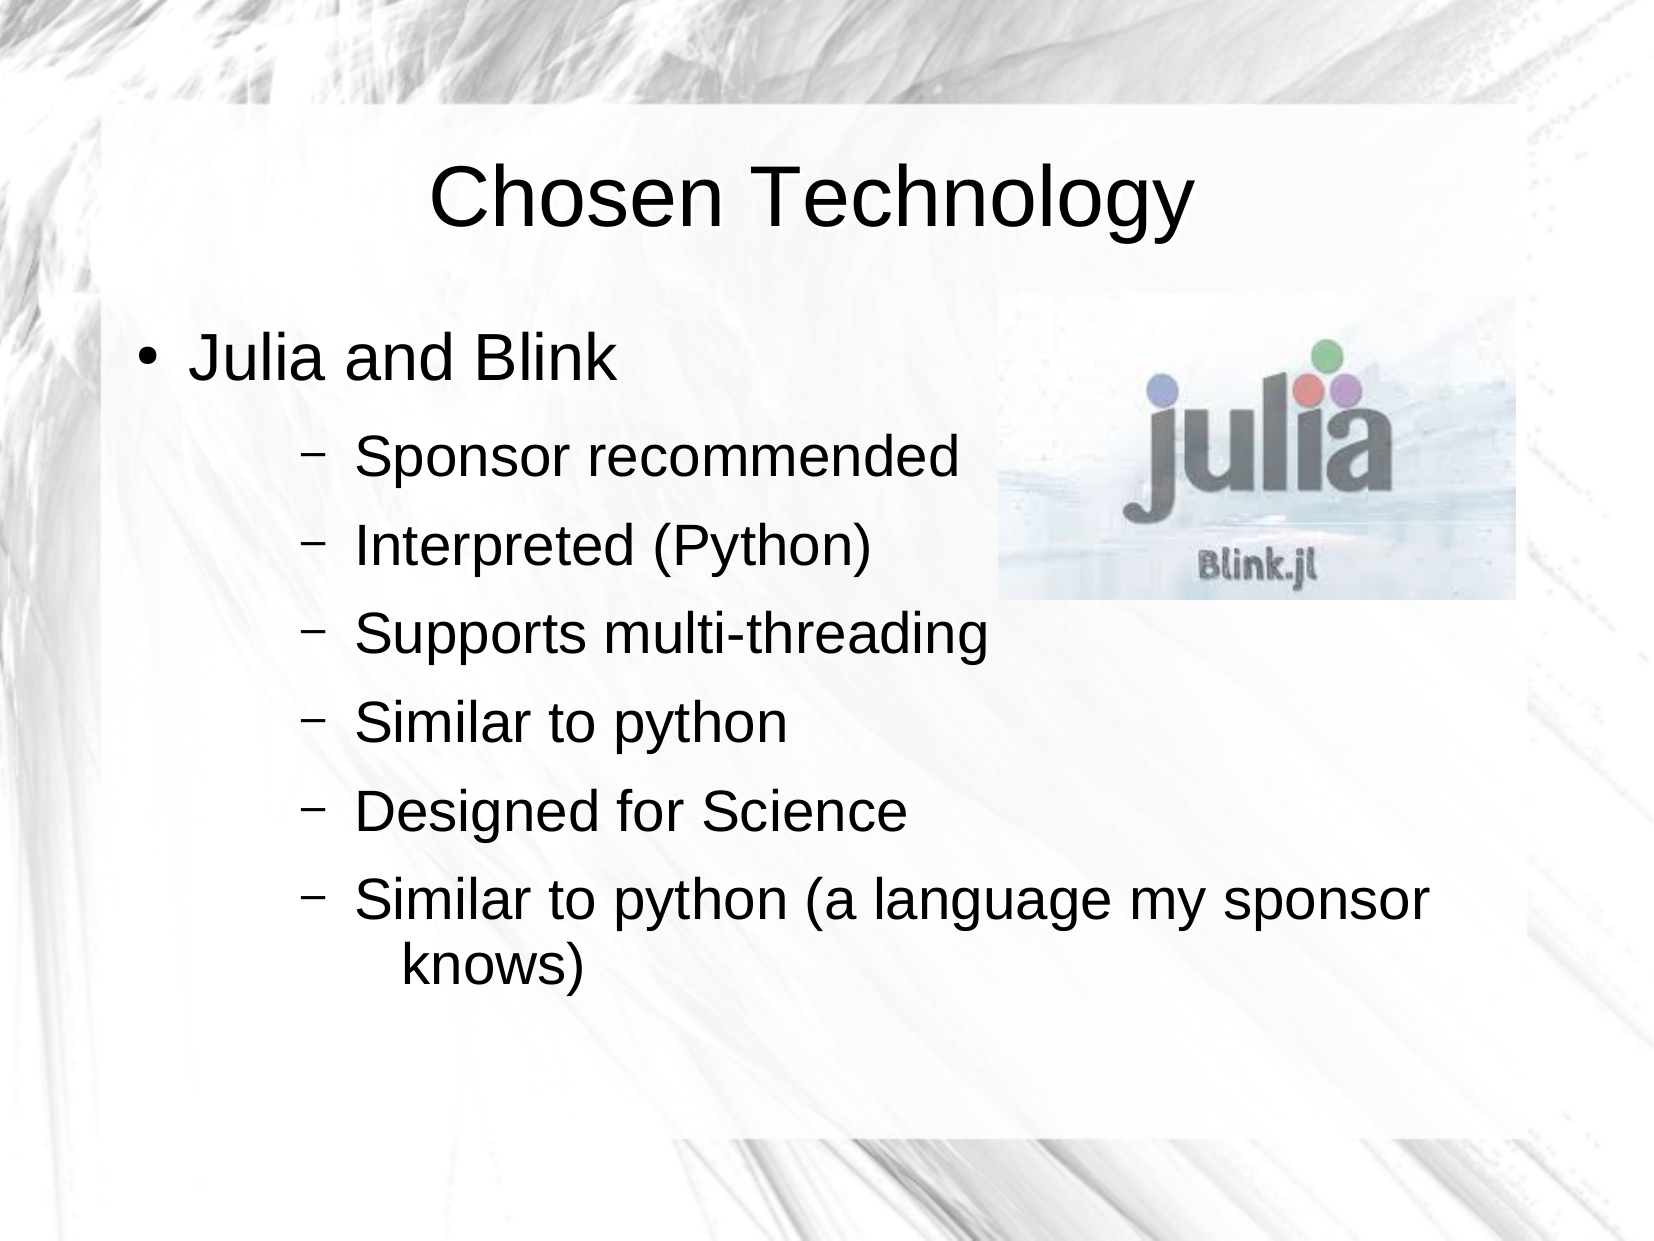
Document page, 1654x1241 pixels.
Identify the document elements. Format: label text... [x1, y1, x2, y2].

picture [0, 0, 1654, 1241]
title Chosen Technology [118, 112, 1506, 281]
list Julia and Blink Sponsor recommended Interpreted (Python) Supports multi-threading Similar to python Designed for Science Similar to python (a language my sponsor knows) [118, 319, 1571, 1065]
